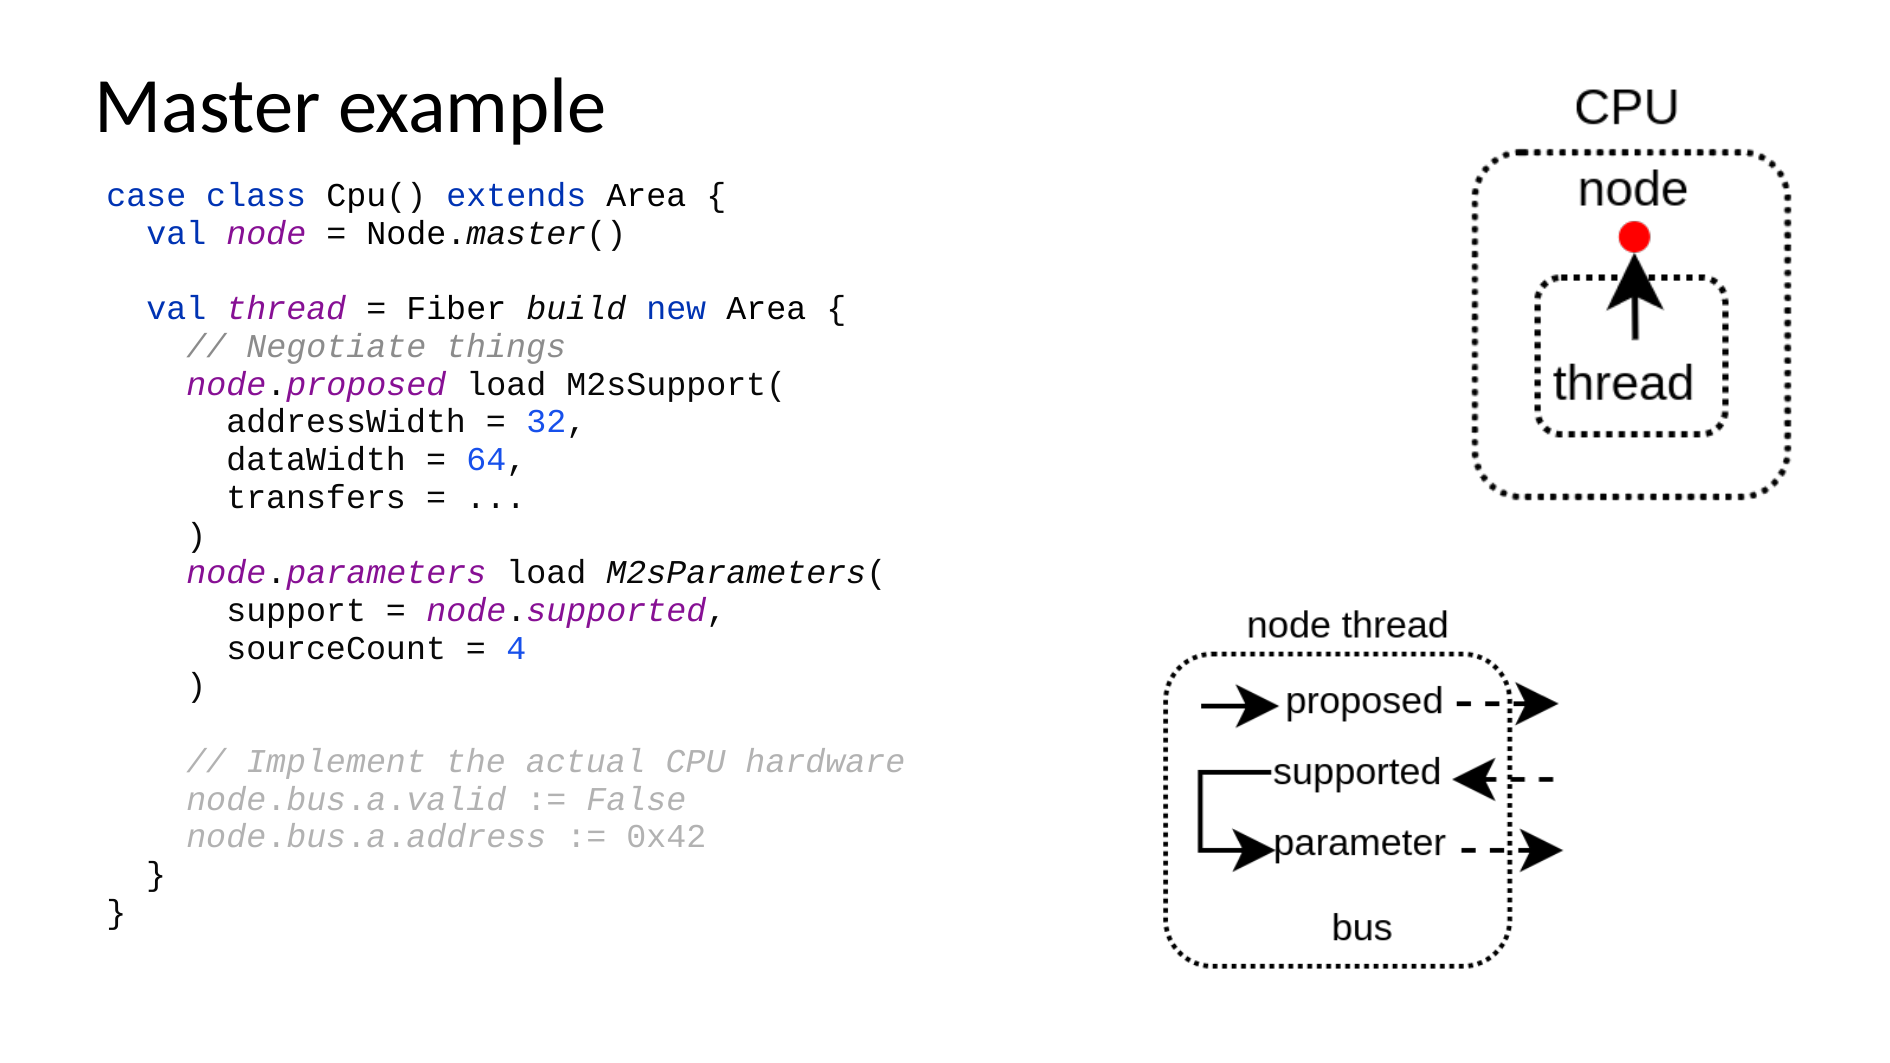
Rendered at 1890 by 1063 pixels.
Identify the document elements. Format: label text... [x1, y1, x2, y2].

text_box case class Cpu() extends Area { val node = Node.master() val thread = Fiber build new Area { // Negotiate things node.proposed load M2sSupport( addressWidth = 32, dataWidth = 64, transfers = ... ) node.parameters load M2sParameters( support = node.supported, sourceCount = 4 ) // Implement the actual CPU hardware node.bus.a.valid := False node.bus.a.address := 0x42 } } [91, 171, 1506, 1063]
title Master example [94, 24, 1383, 171]
picture [1116, 0, 1890, 1016]
